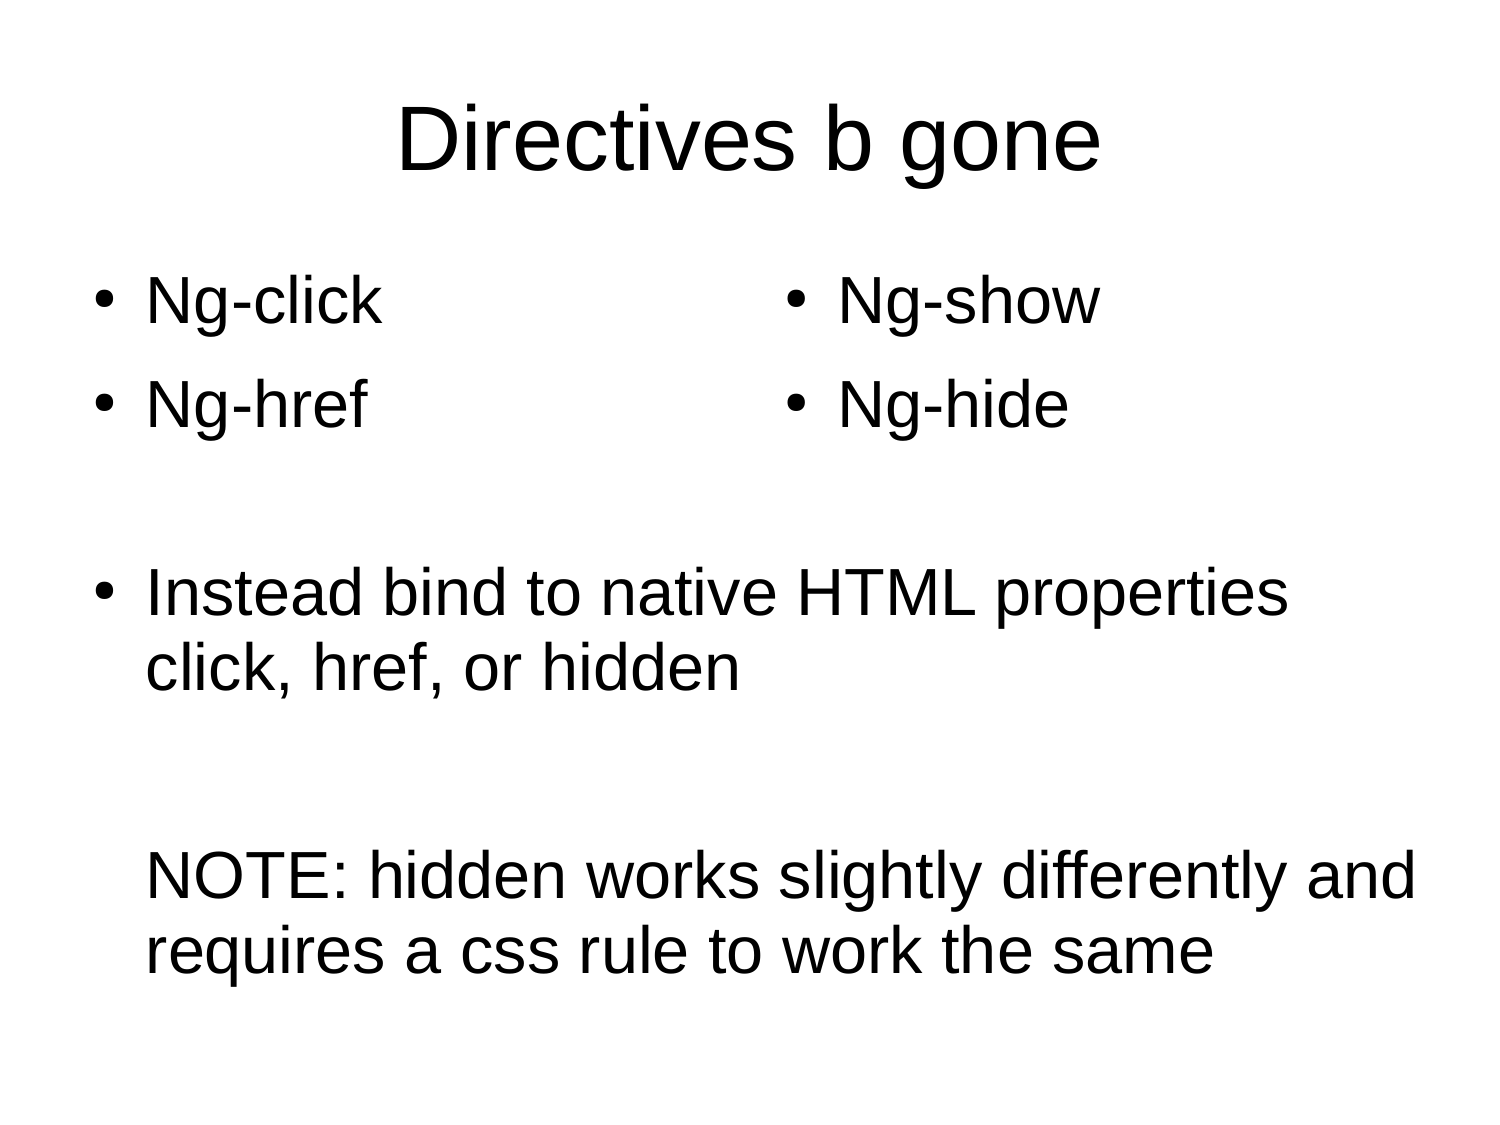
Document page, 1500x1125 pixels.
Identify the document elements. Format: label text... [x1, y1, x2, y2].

list Ng-click Ng-href [75, 263, 734, 554]
title Directives b gone [75, 45, 1426, 233]
list Instead bind to native HTML properties click, href, or hidden NOTE: hidden works slightly differently and requires a css rule to work the same [75, 554, 1425, 1006]
list Ng-show Ng-hide [766, 263, 1426, 618]
